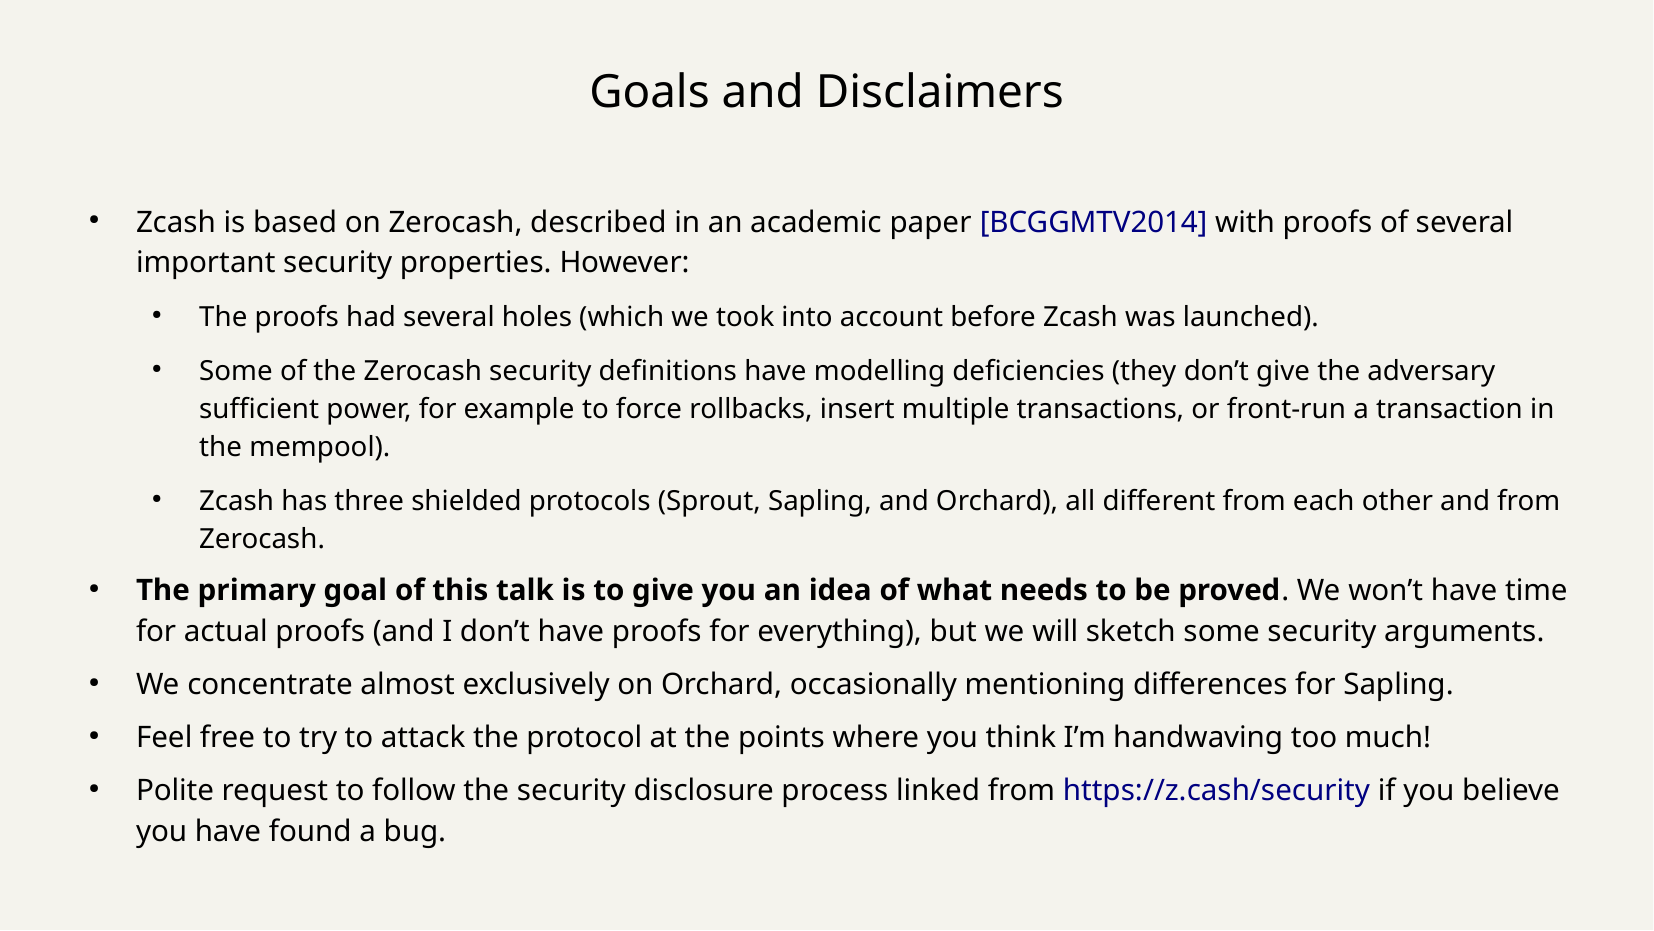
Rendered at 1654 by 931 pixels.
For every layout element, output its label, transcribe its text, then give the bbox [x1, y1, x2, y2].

list Zcash is based on Zerocash, described in an academic paper [BCGGMTV2014] with proofs of several important security properties. However: The proofs had several holes (which we took into account before Zcash was launched). Some of the Zerocash security definitions have modelling deficiencies (they don’t give the adversary sufficient power, for example to force rollbacks, insert multiple transactions, or front-run a transaction in the mempool). Zcash has three shielded protocols (Sprout, Sapling, and Orchard), all different from each other and from Zerocash. The primary goal of this talk is to give you an idea of what needs to be proved. We won’t have time for actual proofs (and I don’t have proofs for everything), but we will sketch some security arguments. We concentrate almost exclusively on Orchard, occasionally mentioning differences for Sapling. Feel free to try to attack the protocol at the points where you think I’m handwaving too much! Polite request to follow the security disclosure process linked from https://z.cash/security if you believe you have found a bug. [72, 200, 1573, 863]
title Goals and Disclaimers [82, 57, 1571, 121]
